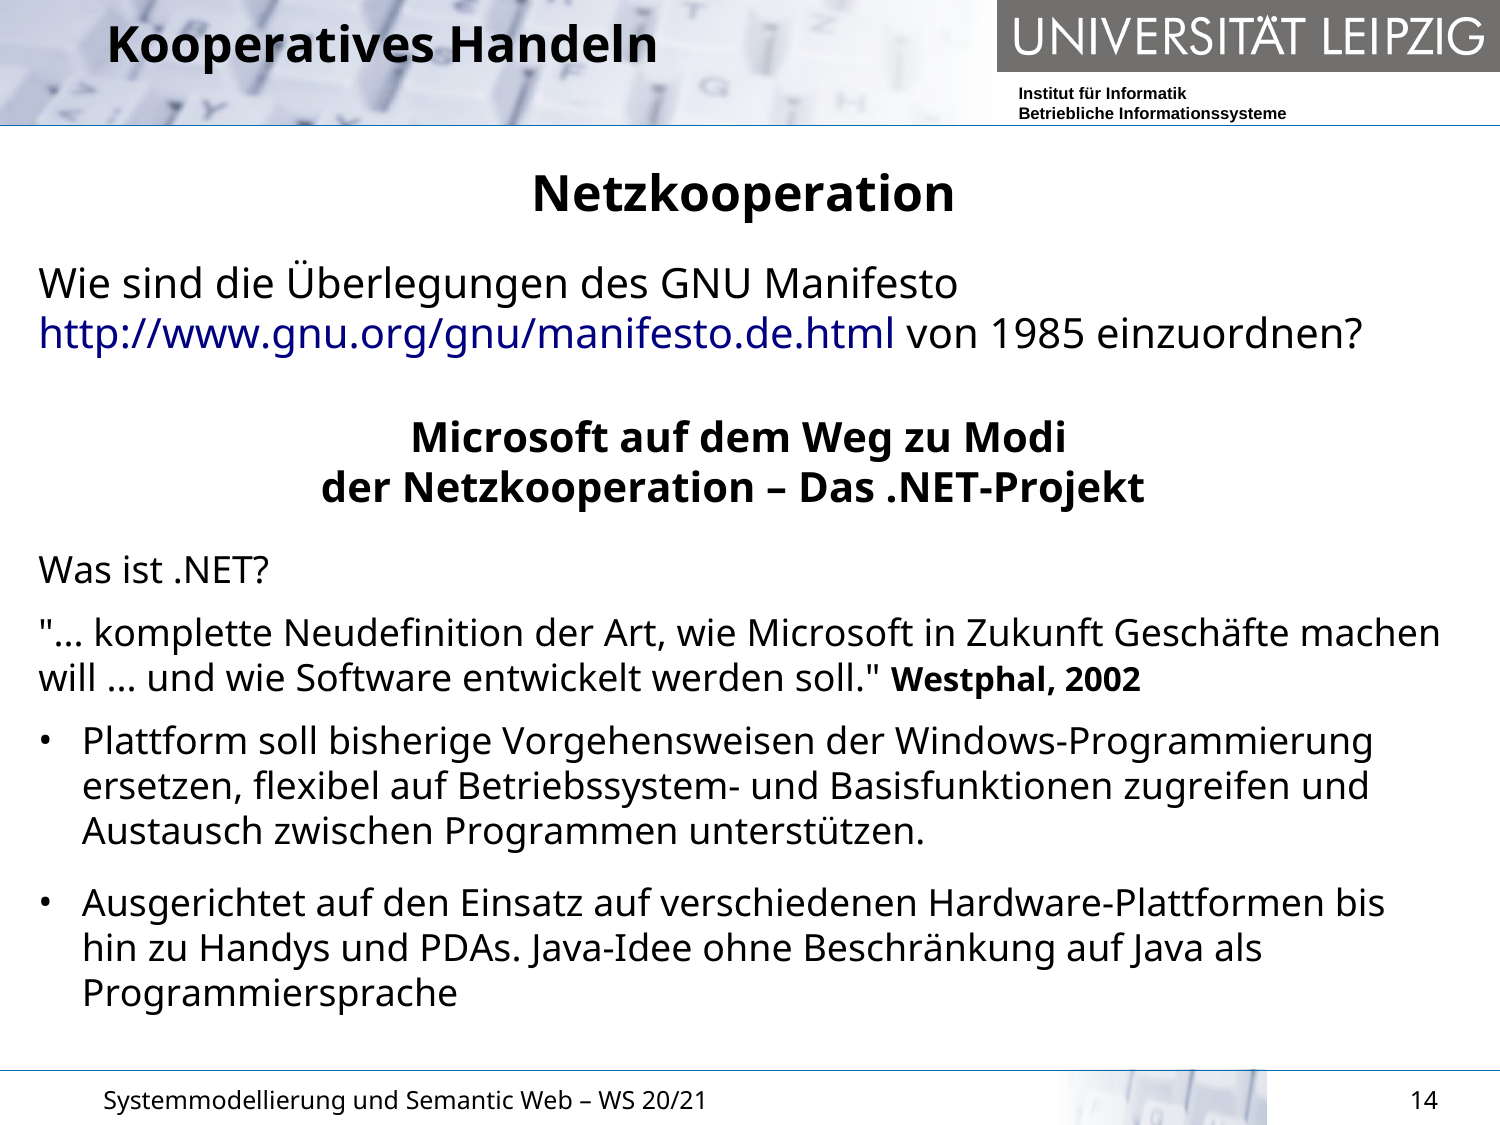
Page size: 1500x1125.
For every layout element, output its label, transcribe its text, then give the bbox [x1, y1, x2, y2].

picture [1057, 1071, 1267, 1125]
picture [0, 0, 1500, 125]
text_box Netzkooperation Wie sind die Überlegungen des GNU Manifesto http://www.gnu.org/gnu/manifesto.de.html von 1985 einzuordnen? Microsoft auf dem Weg zu Modi der Netzkooperation – Das .NET-Projekt Was ist .NET? "... komplette Neudefinition der Art, wie Microsoft in Zukunft Geschäfte machen will ... und wie Software entwickelt werden soll." Westphal, 2002 Plattform soll bisherige Vorgehensweisen der Windows-Programmierung ersetzen, flexibel auf Betriebssystem- und Basisfunktionen zugreifen und Austausch zwischen Programmen unterstützen. Ausgerichtet auf den Einsatz auf verschiedenen Hardware-Plattformen bis hin zu Handys und PDAs. Java-Idee ohne Beschränkung auf Java als Programmiersprache [23, 153, 1465, 1022]
text_box Kooperatives Handeln [91, 5, 675, 81]
